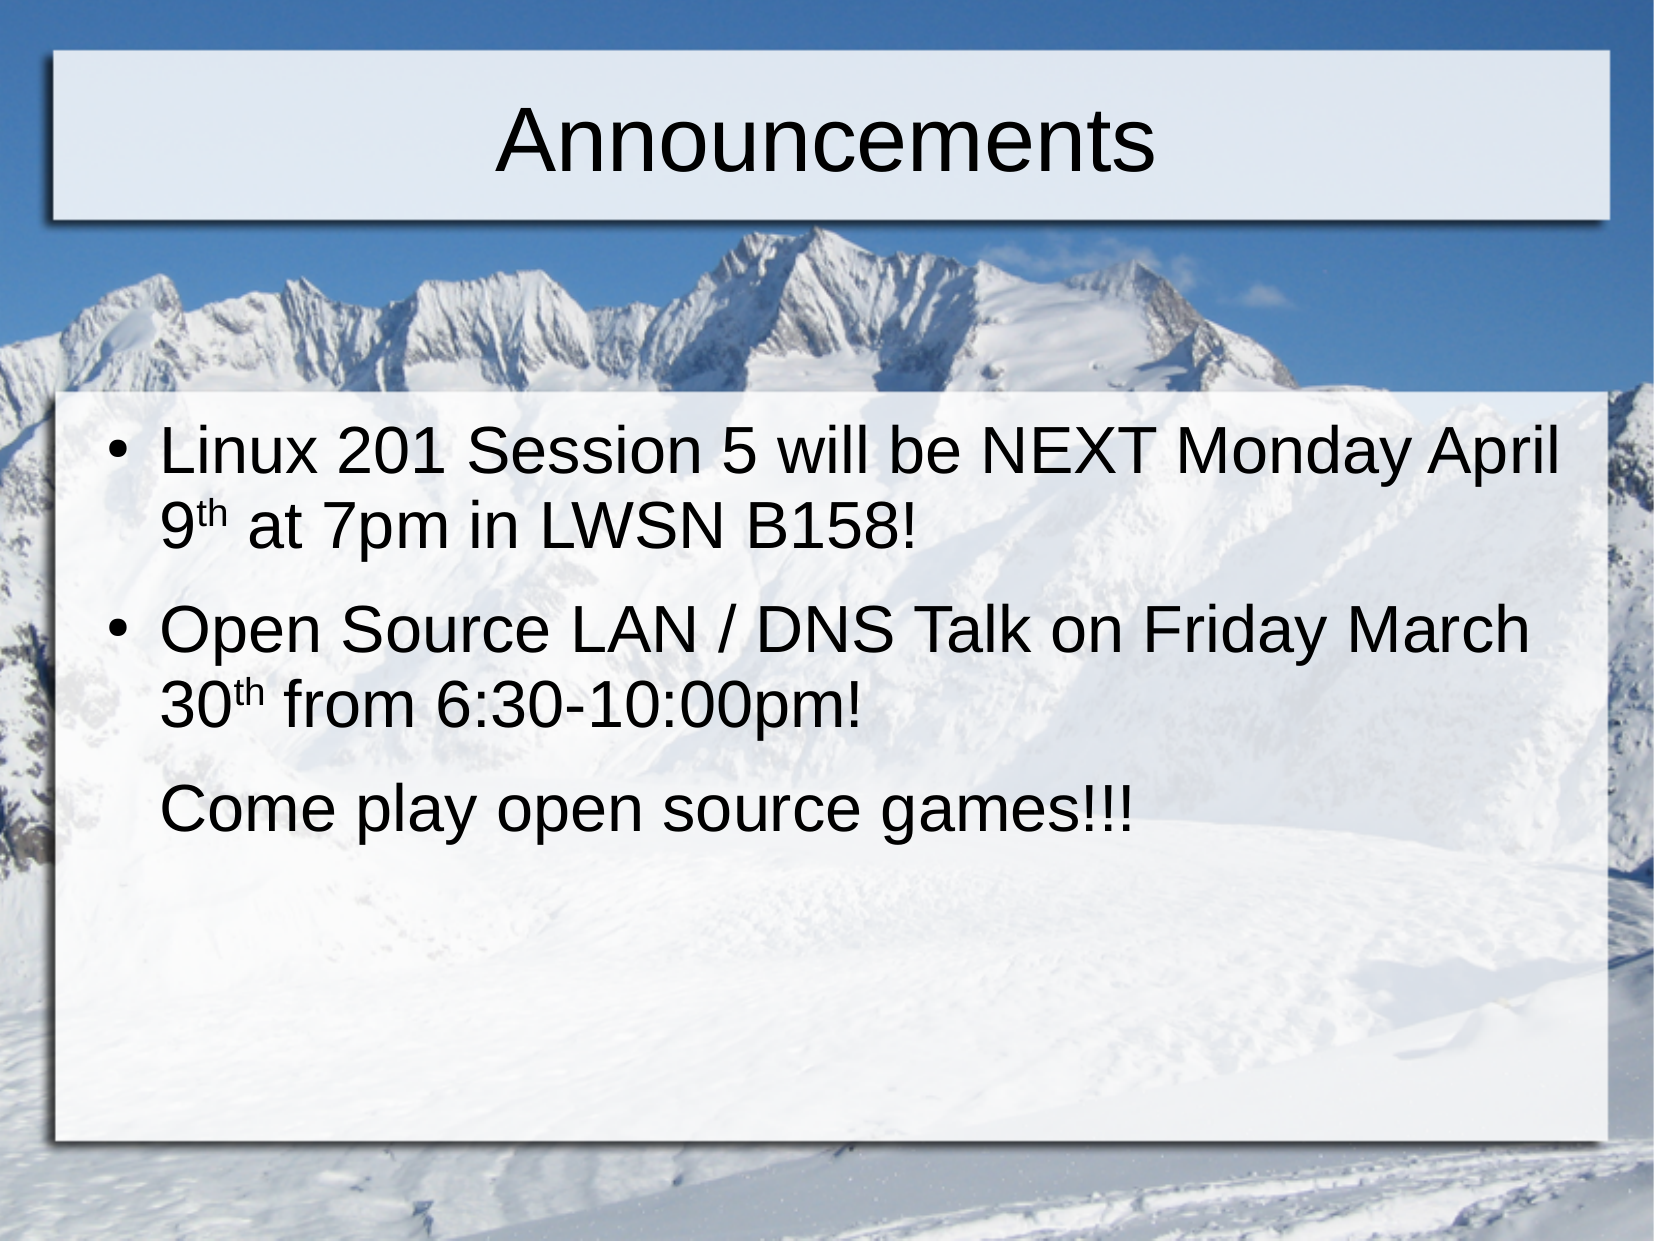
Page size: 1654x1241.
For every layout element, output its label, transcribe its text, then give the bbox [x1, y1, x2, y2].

list Linux 201 Session 5 will be NEXT Monday April 9th at 7pm in LWSN B158! Open Source LAN / DNS Talk on Friday March 30th from 6:30-10:00pm! Come play open source games!!! [88, 413, 1571, 1232]
picture [0, 0, 1654, 1241]
title Announcements [59, 61, 1595, 219]
